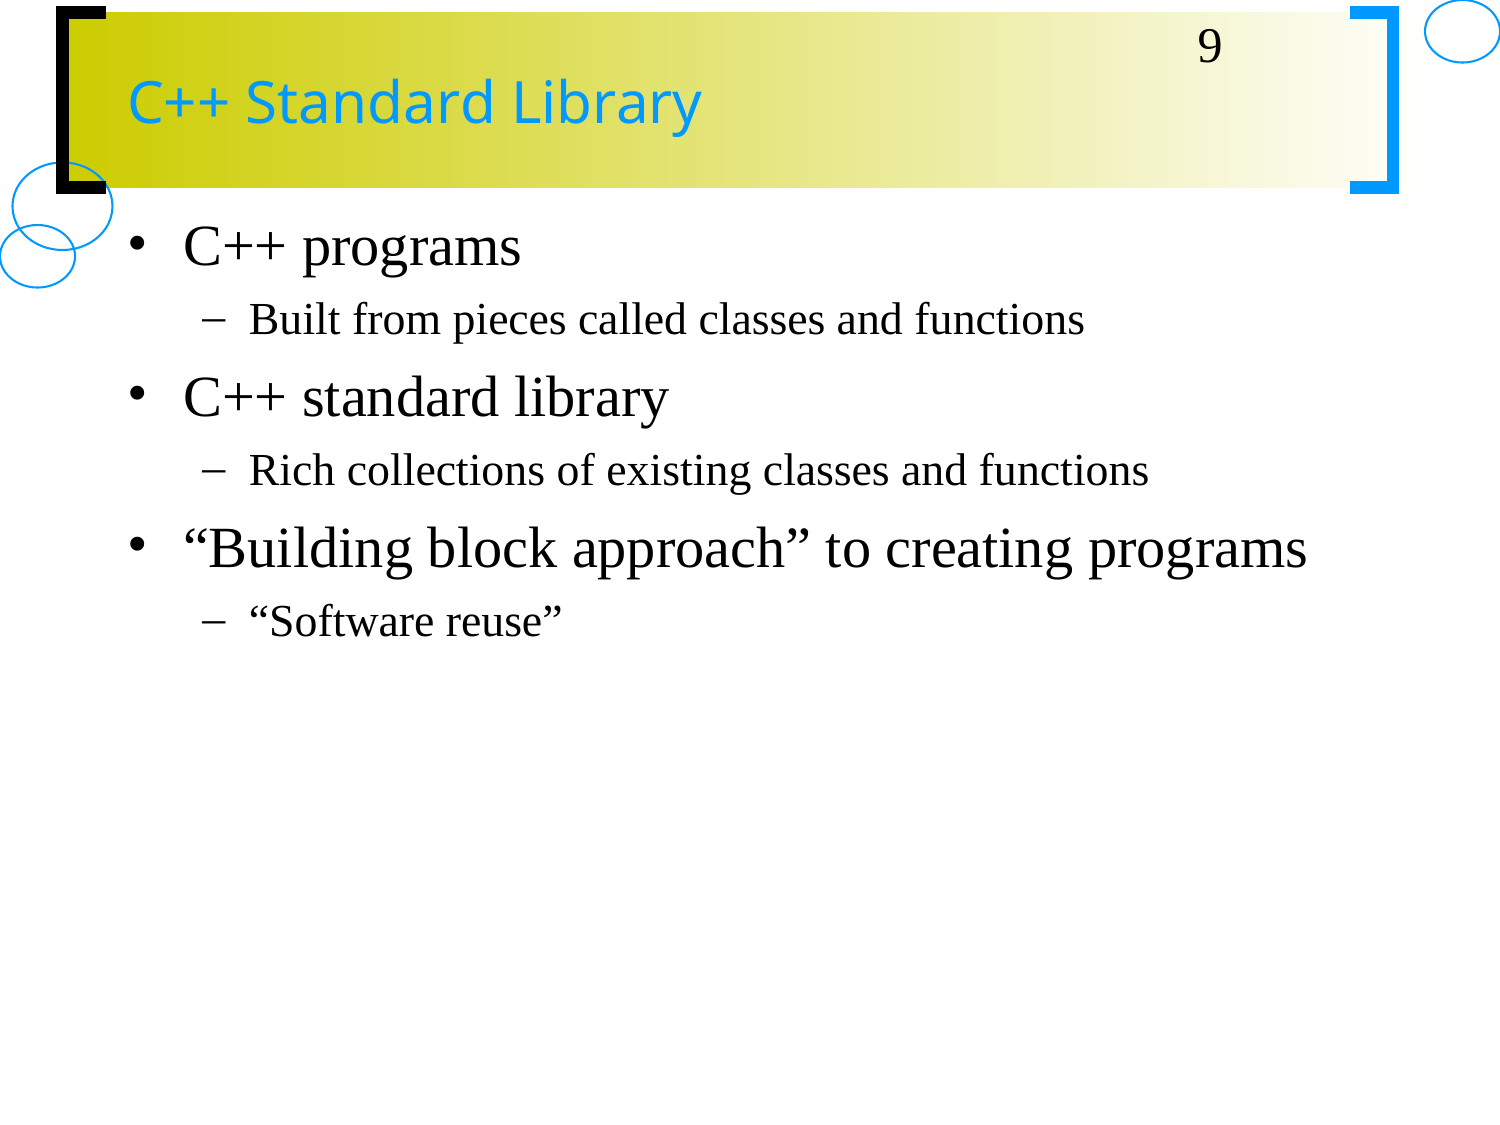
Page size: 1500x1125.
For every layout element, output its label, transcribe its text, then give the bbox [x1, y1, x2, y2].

list C++ programs Built from pieces called classes and functions C++ standard library Rich collections of existing classes and functions “Building block approach” to creating programs “Software reuse” [112, 199, 1388, 1063]
title C++ Standard Library [112, 12, 1388, 188]
